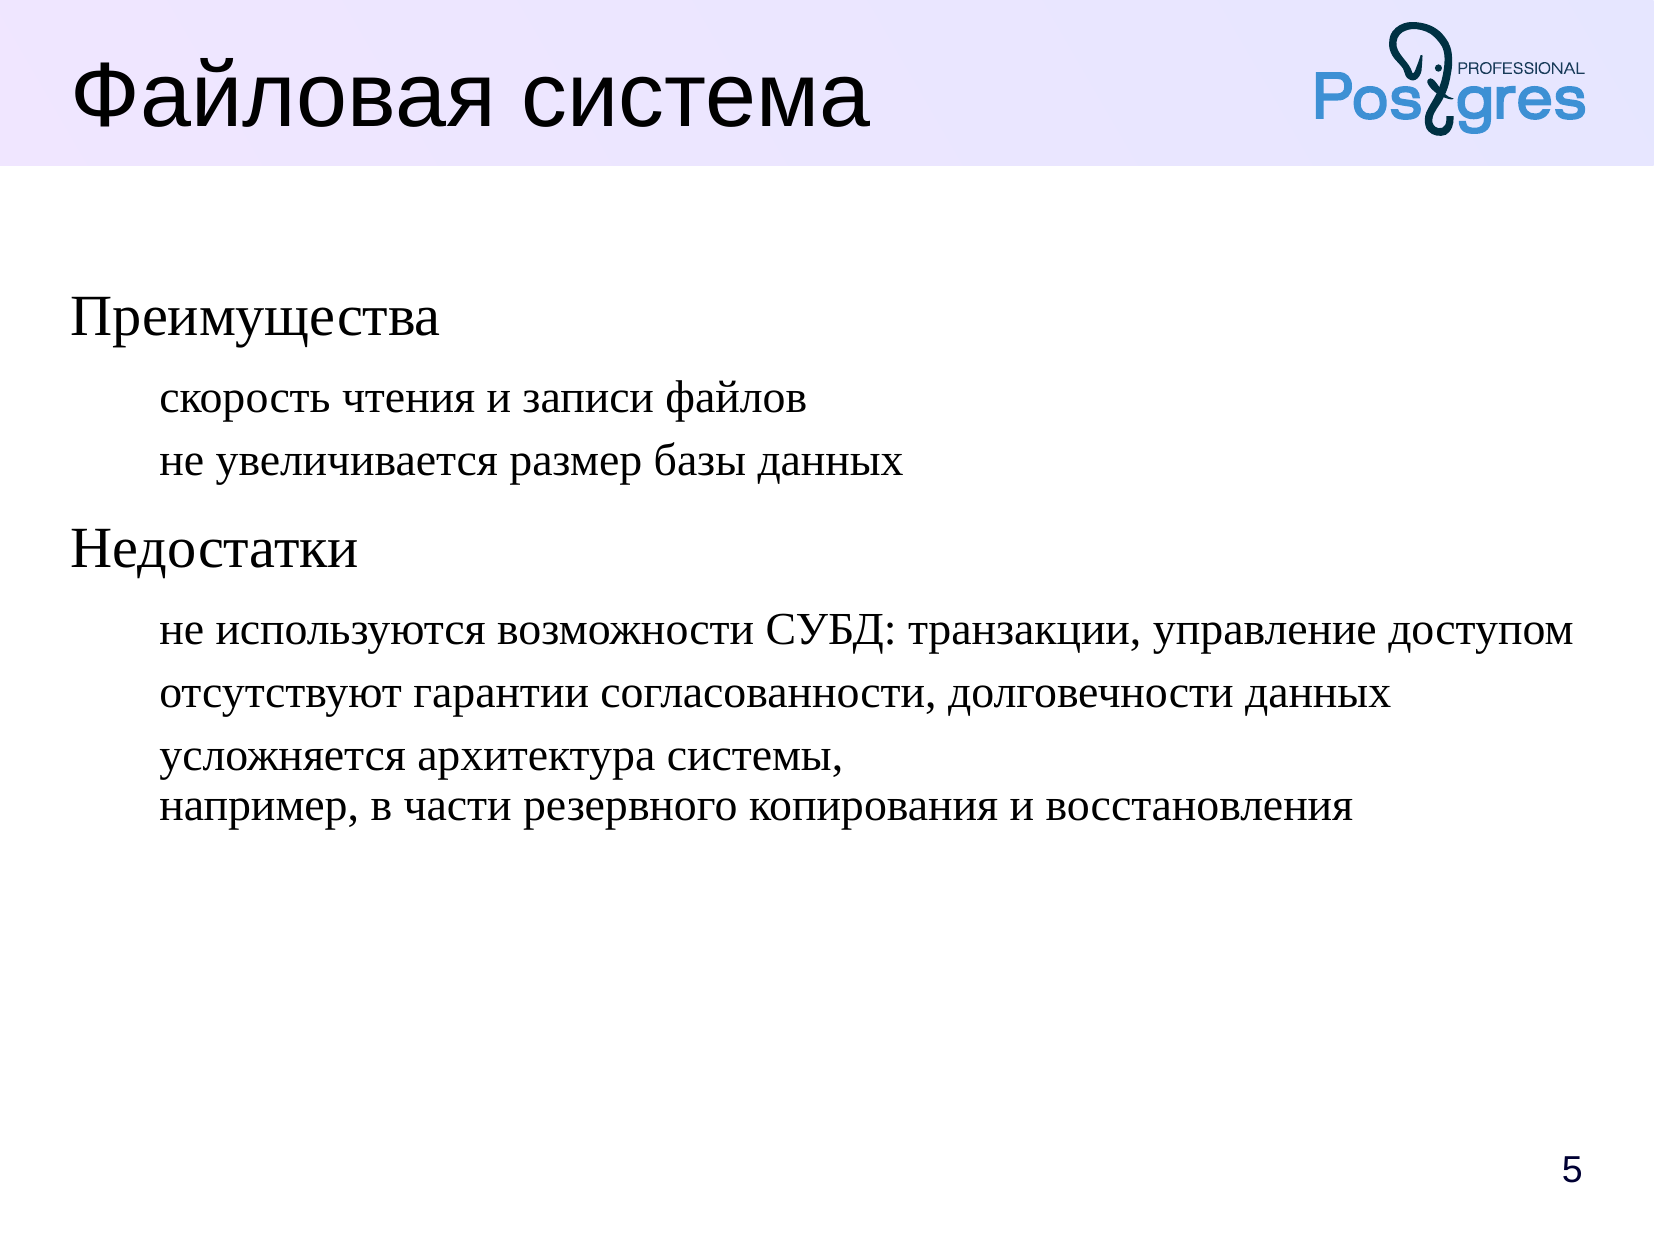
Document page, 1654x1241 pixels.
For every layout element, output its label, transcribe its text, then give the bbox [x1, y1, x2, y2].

list Преимущества скорость чтения и записи файлов не увеличивается размер базы данных Недостатки не используются возможности СУБД: транзакции, управление доступом отсутствуют гарантии согласованности, долговечности данных усложняется архитектура системы, например, в части резервного копирования и восстановления [70, 283, 1583, 1141]
title Файловая система [70, 43, 1241, 147]
